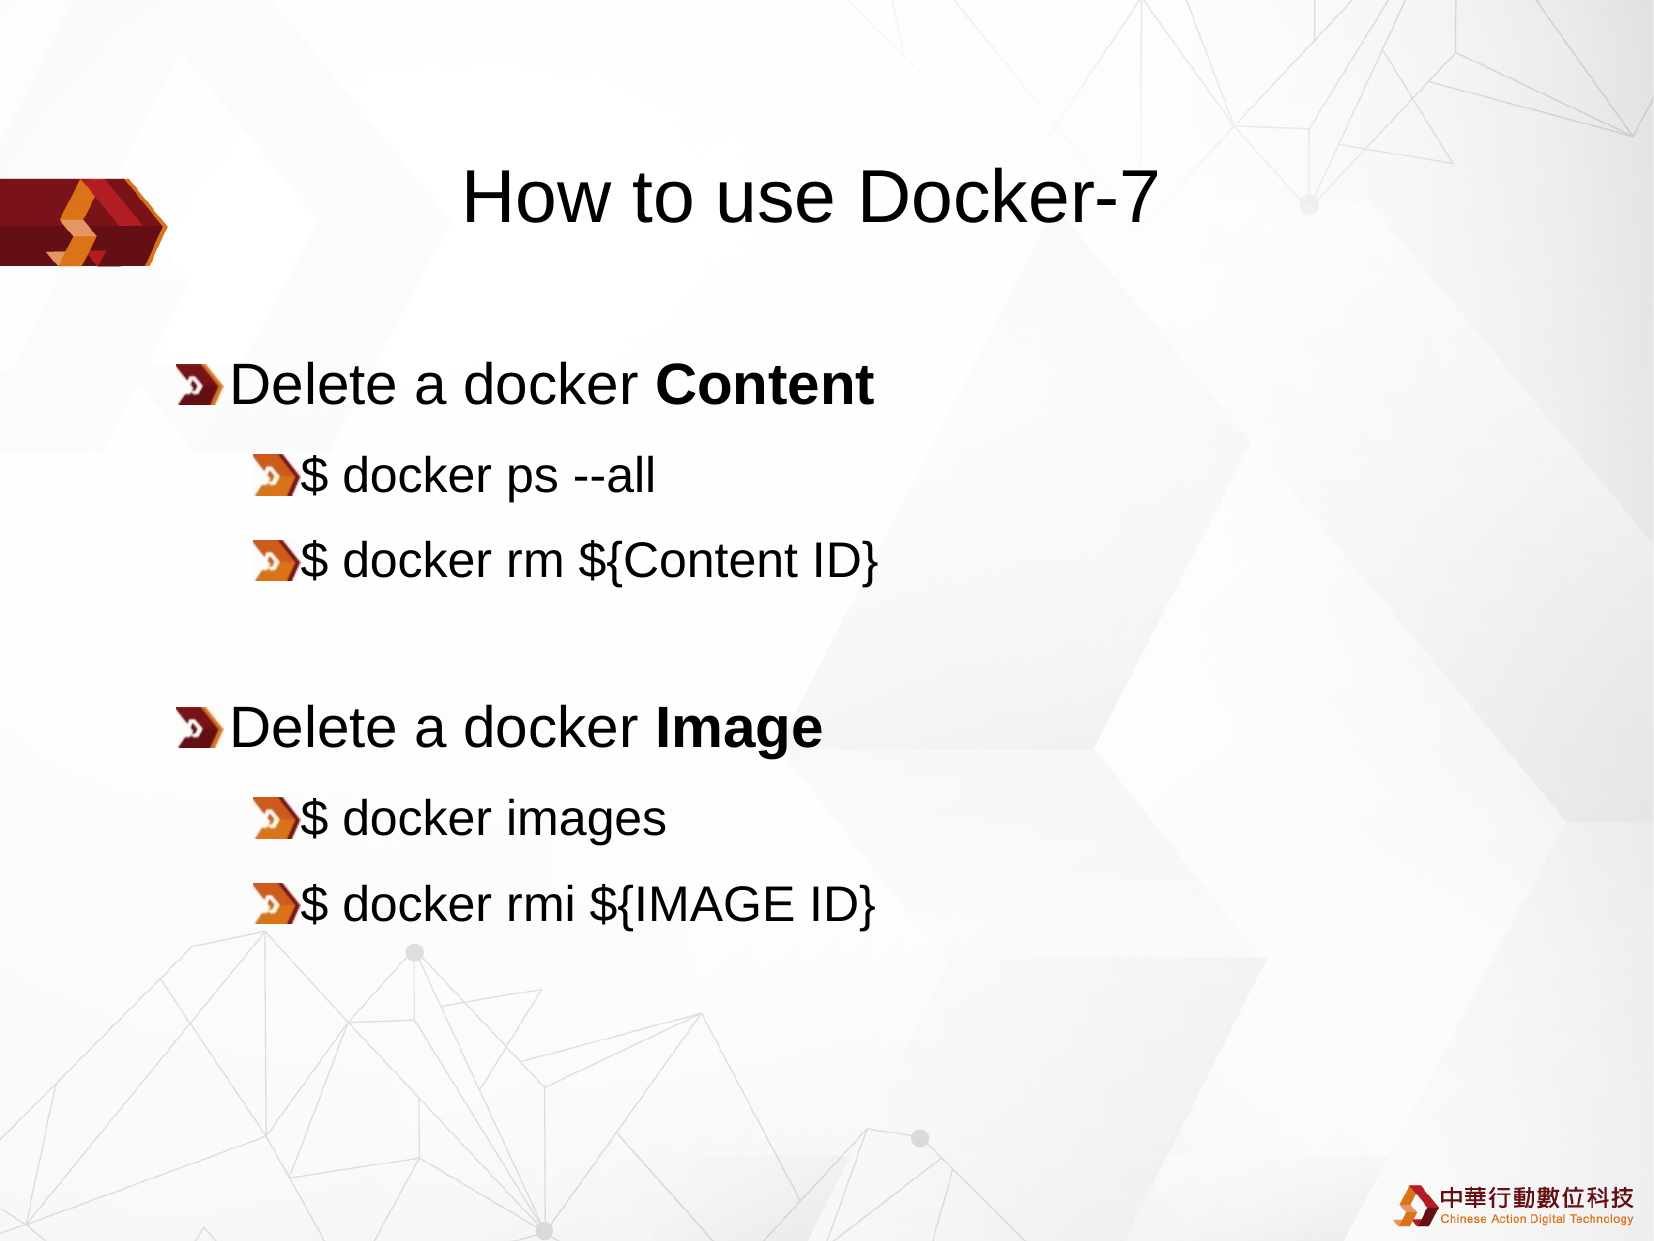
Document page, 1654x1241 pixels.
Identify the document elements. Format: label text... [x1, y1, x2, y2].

picture [0, 0, 1654, 1241]
list Delete a docker Content $ docker ps --all $ docker rm ${Content ID} Delete a docker Image $ docker images $ docker rmi ${IMAGE ID} [158, 351, 1648, 1018]
title How to use Docker-7 [118, 112, 1506, 281]
